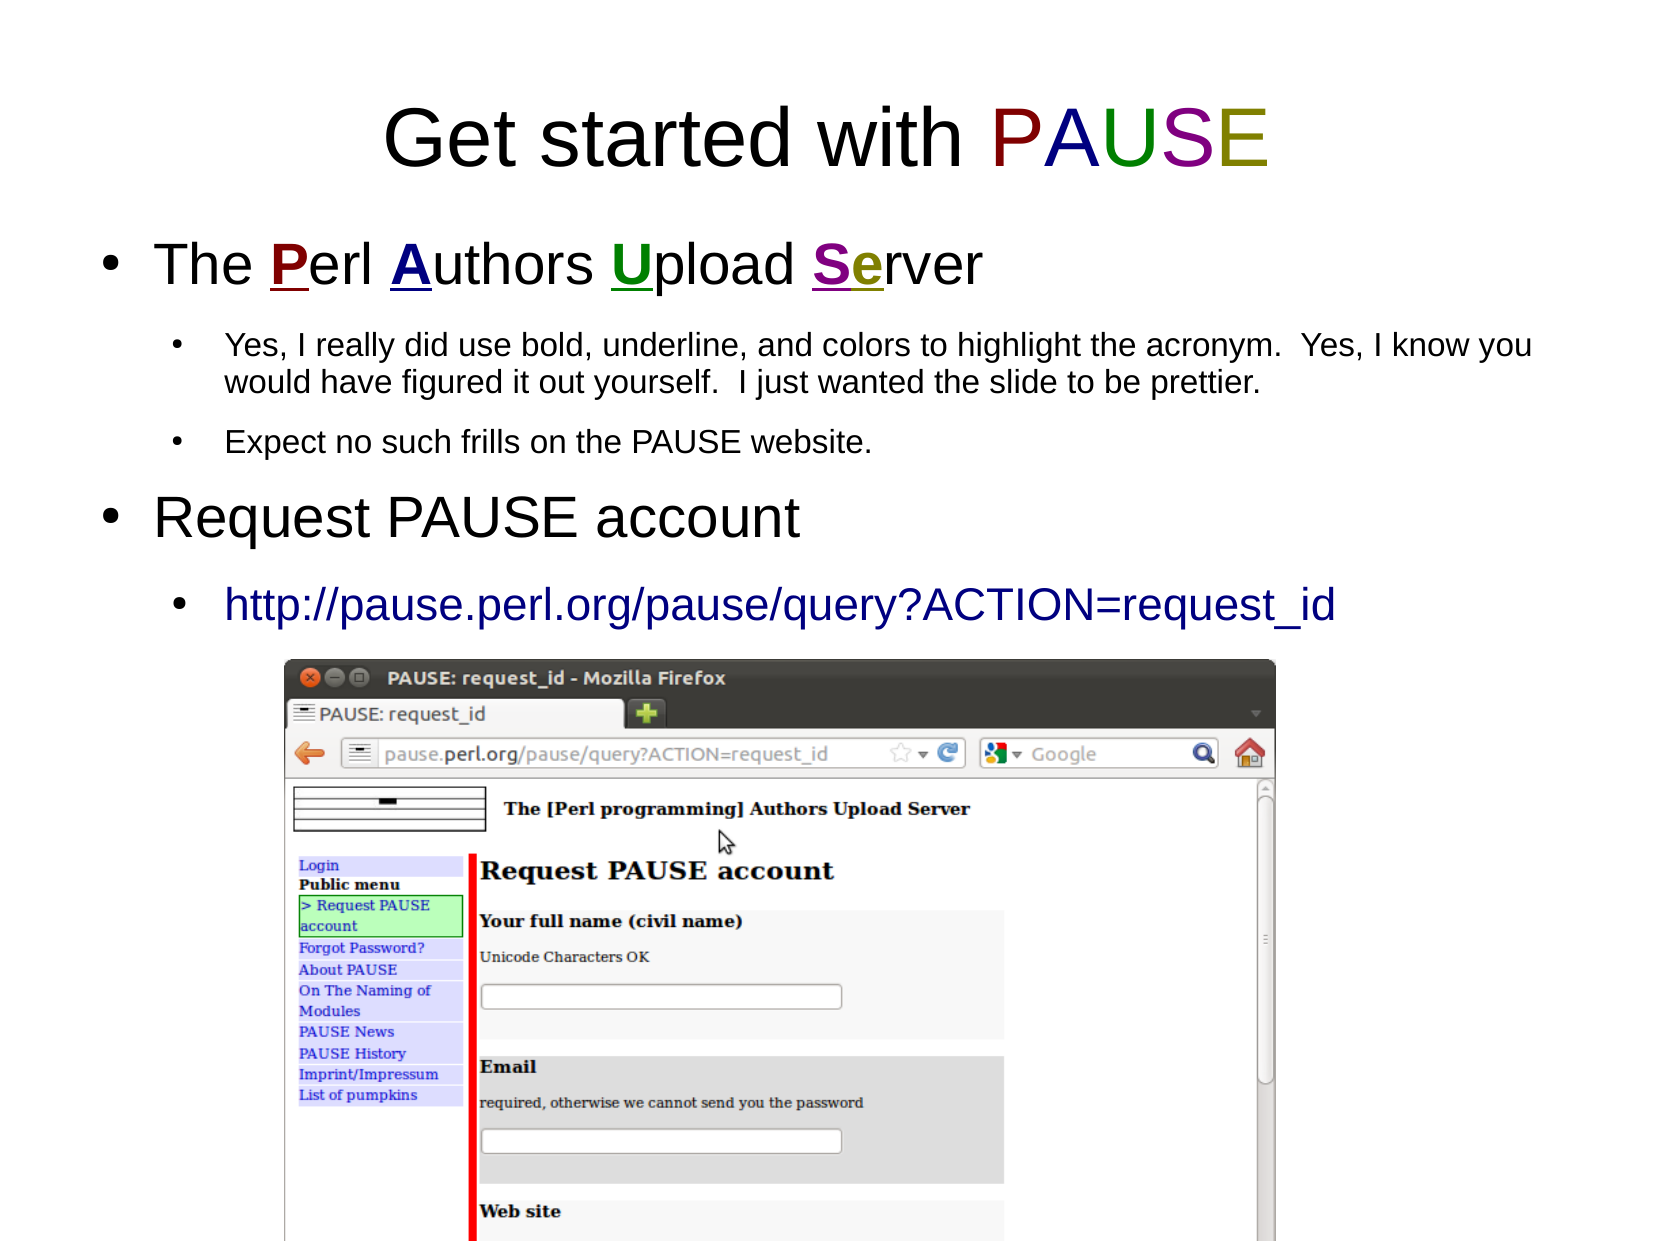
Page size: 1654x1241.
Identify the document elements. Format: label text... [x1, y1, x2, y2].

list The Perl Authors Upload Server Yes, I really did use bold, underline, and colors to highlight the acronym. Yes, I know you would have figured it out yourself. I just wanted the slide to be prettier. Expect no such frills on the PAUSE website. Request PAUSE account http://pause.perl.org/pause/query?ACTION=request_id [82, 231, 1571, 1051]
title Get started with PAUSE [82, 49, 1571, 226]
picture [284, 659, 1276, 1241]
